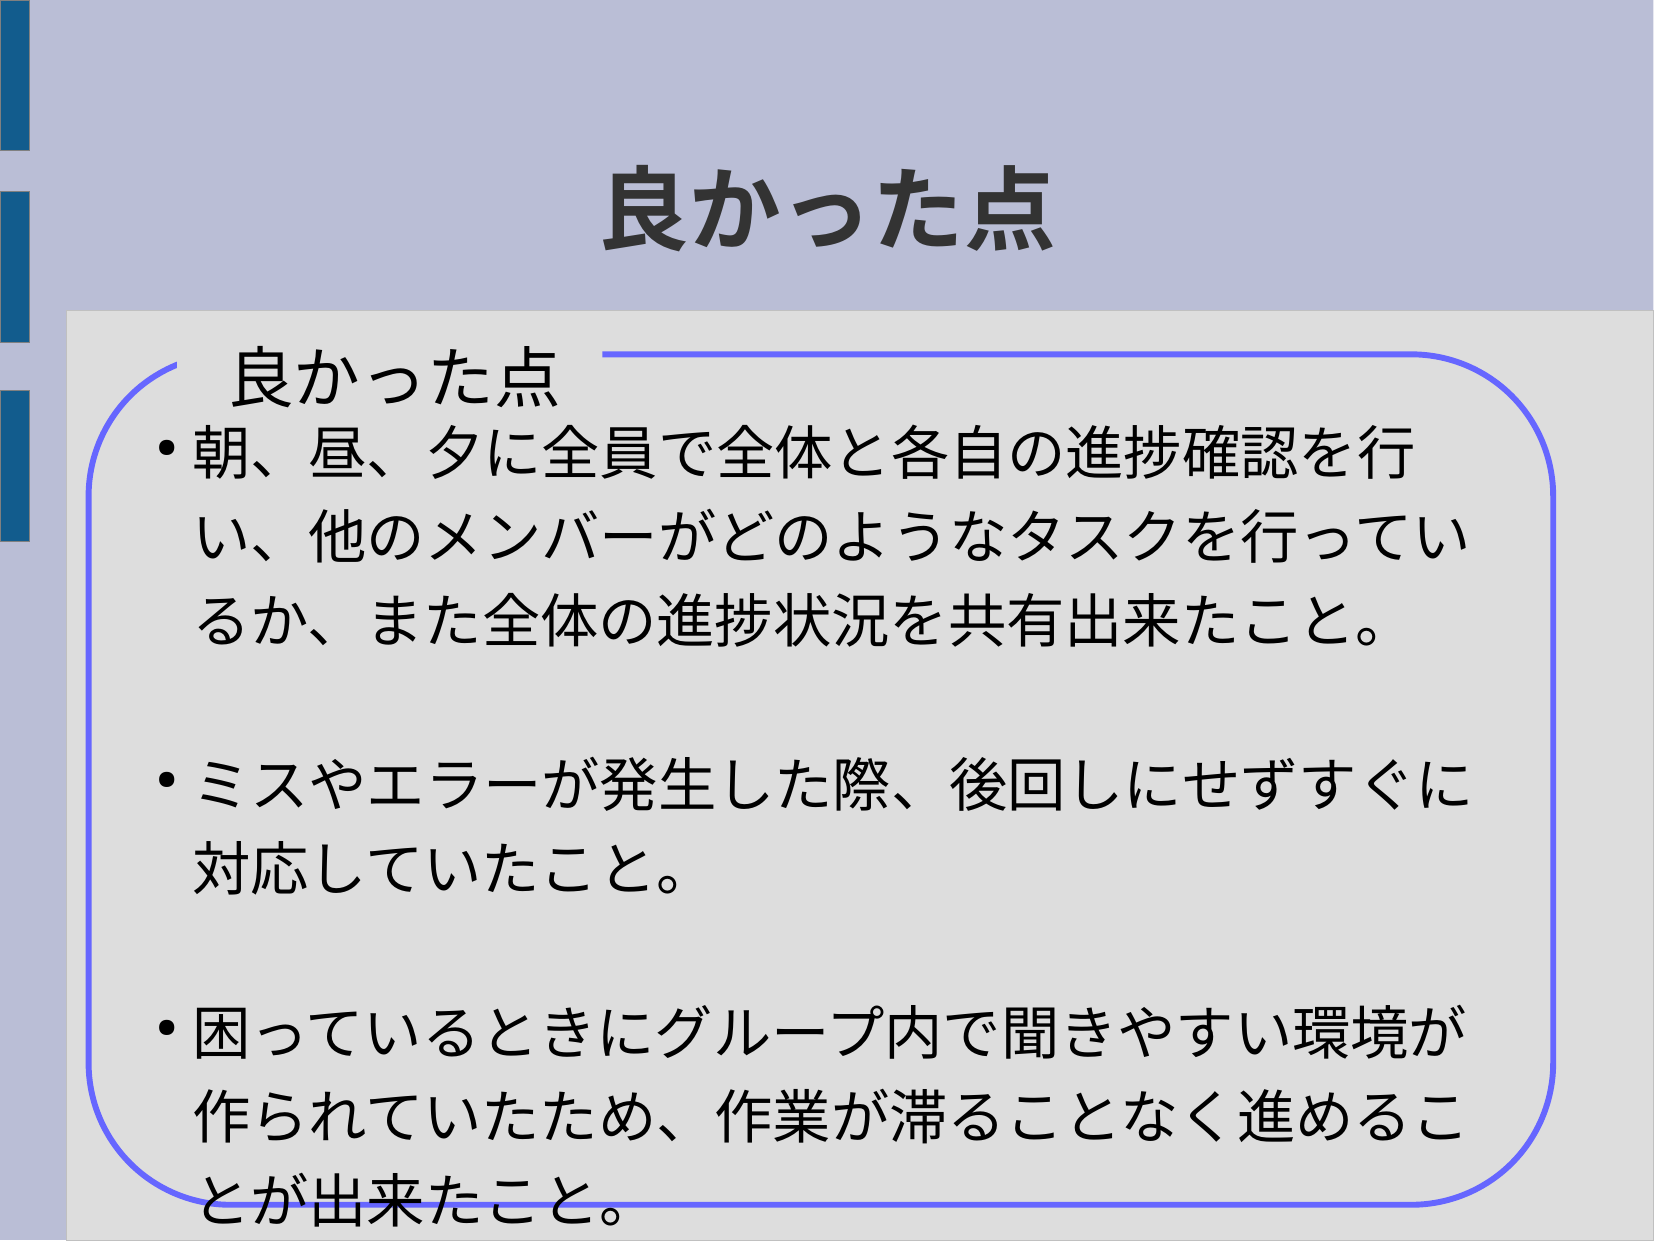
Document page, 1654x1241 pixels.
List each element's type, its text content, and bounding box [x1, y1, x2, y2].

title 良かった点 [82, 100, 1571, 308]
text_box 朝、昼、夕に全員で全体と各自の進捗確認を行い、他のメンバーがどのようなタスクを行っているか、また全体の進捗状況を共有出来たこと。 ミスやエラーが発生した際、後回しにせずすぐに対応していたこと。 困っているときにグループ内で聞きやすい環境が作られていたため、作業が滞ることなく進めることが出来たこと。 トラブルがありながらも、何とか完成に持っていくことが出来たこと。 [141, 399, 1512, 1172]
text_box 良かった点 [177, 317, 603, 399]
